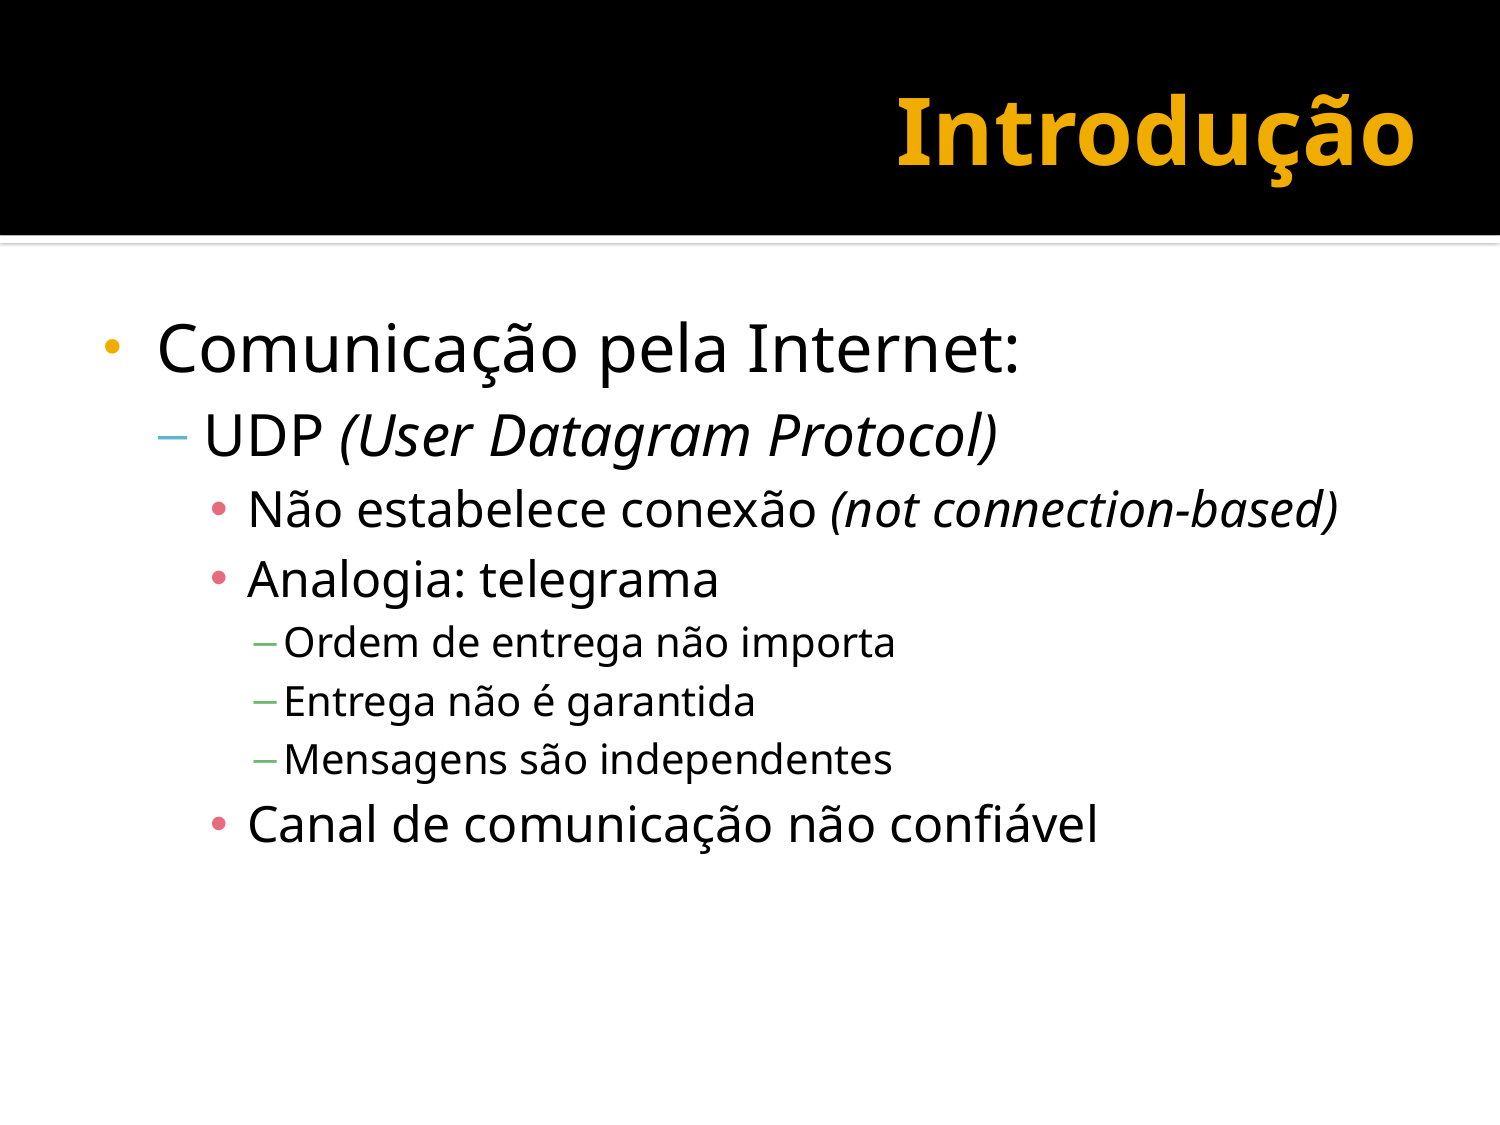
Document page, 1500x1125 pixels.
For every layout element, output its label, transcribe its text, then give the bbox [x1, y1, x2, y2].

title Introdução [75, 25, 1425, 231]
list Comunicação pela Internet: UDP (User Datagram Protocol) Não estabelece conexão (not connection-based) Analogia: telegrama Ordem de entrega não importa Entrega não é garantida Mensagens são independentes Canal de comunicação não confiável [75, 291, 1425, 1050]
